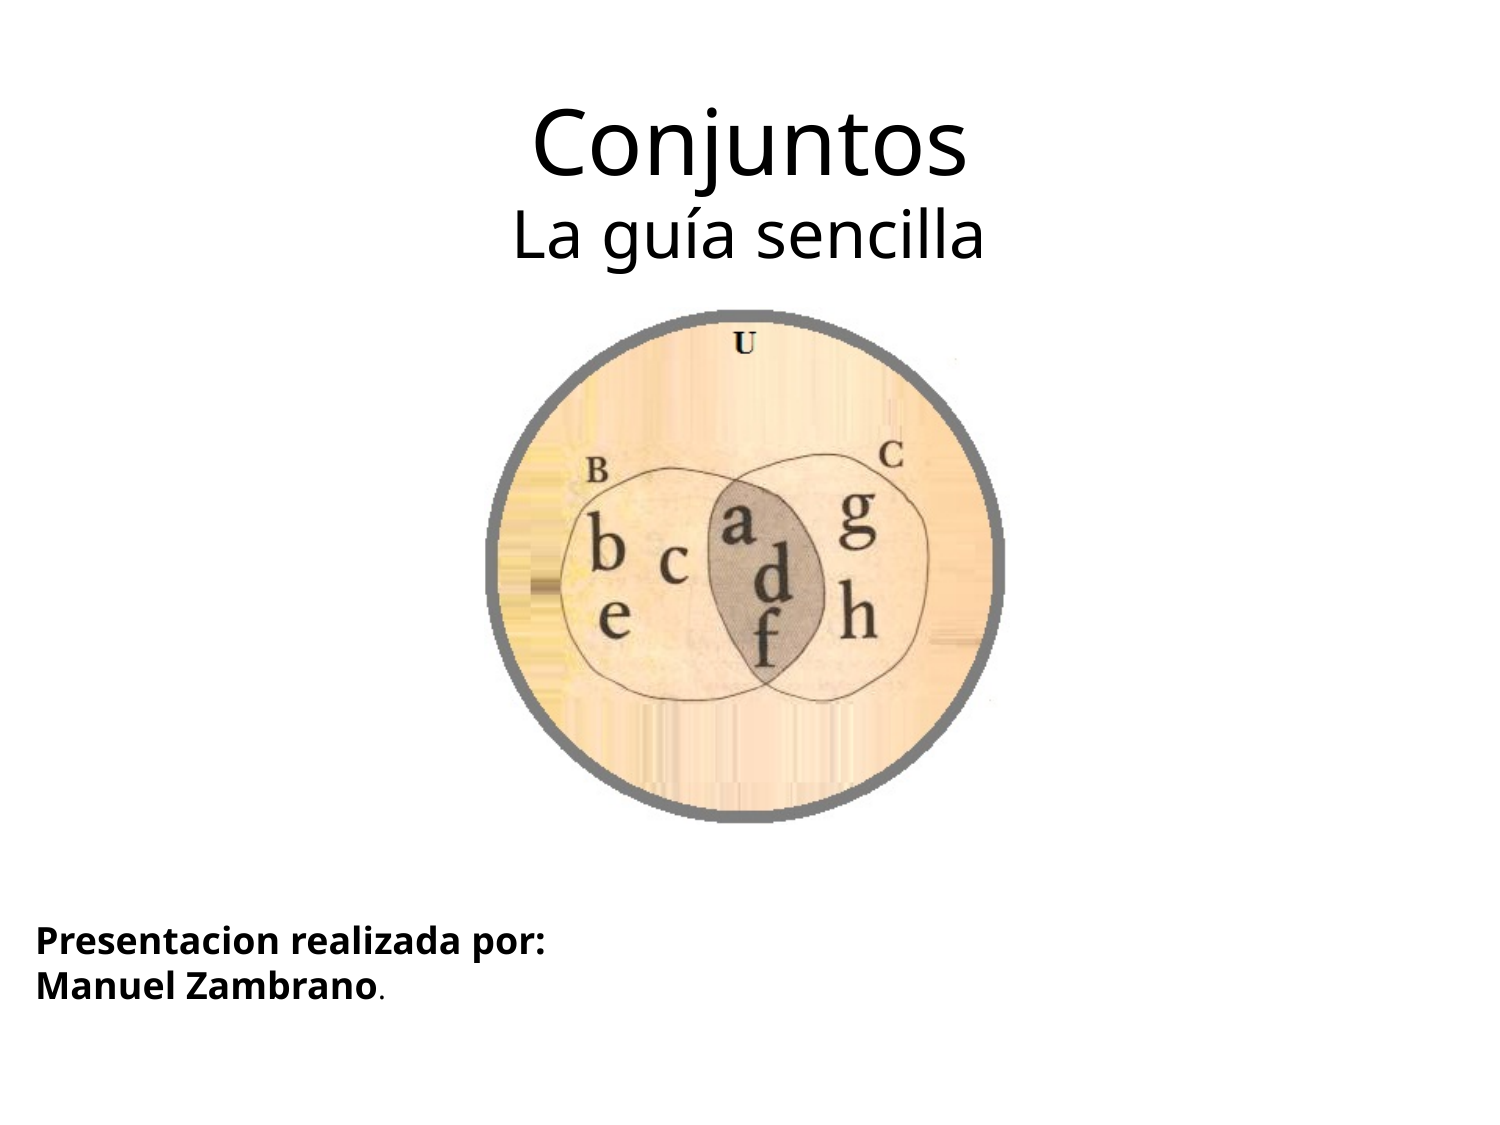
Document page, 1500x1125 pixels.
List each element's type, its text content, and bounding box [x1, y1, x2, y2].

title Presentacion realizada por: Manuel Zambrano. [20, 903, 1371, 1091]
picture [484, 307, 1010, 825]
title Conjuntos [75, 45, 1425, 184]
list La guía sencilla [75, 184, 1425, 319]
